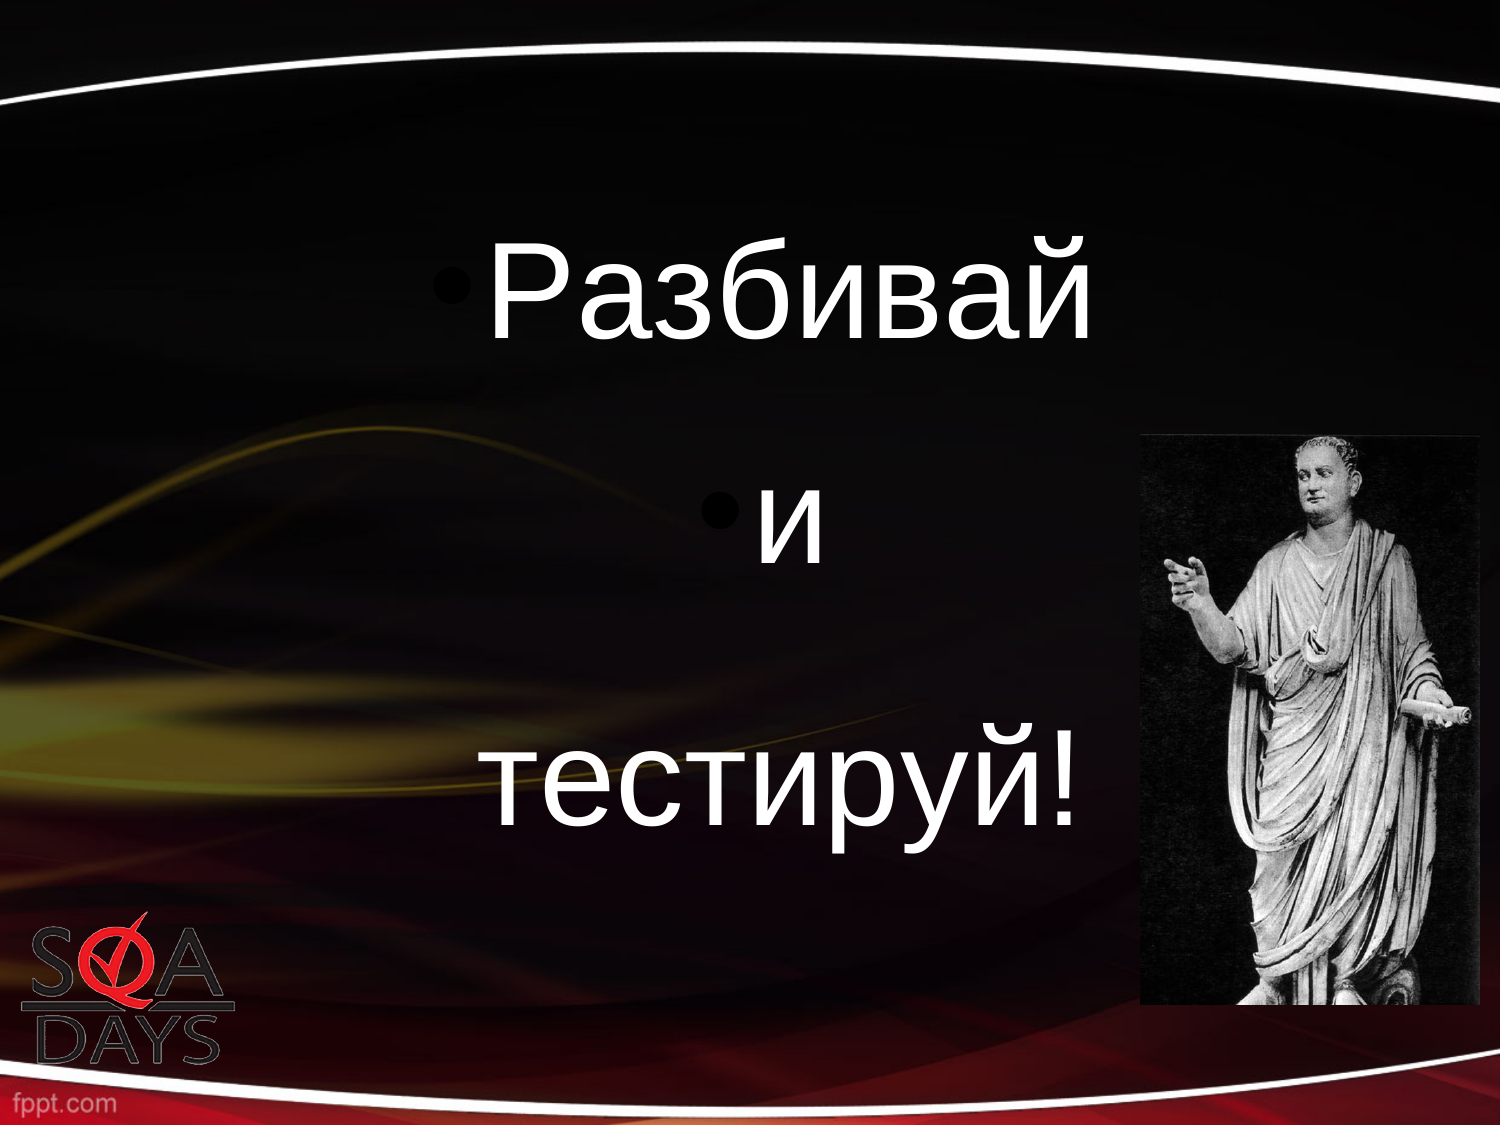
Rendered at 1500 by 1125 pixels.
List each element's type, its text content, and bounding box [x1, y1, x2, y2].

picture [0, 0, 1500, 1125]
list тестируй! [94, 680, 1140, 861]
list и [105, 418, 1421, 599]
list Разбивай [105, 193, 1421, 374]
